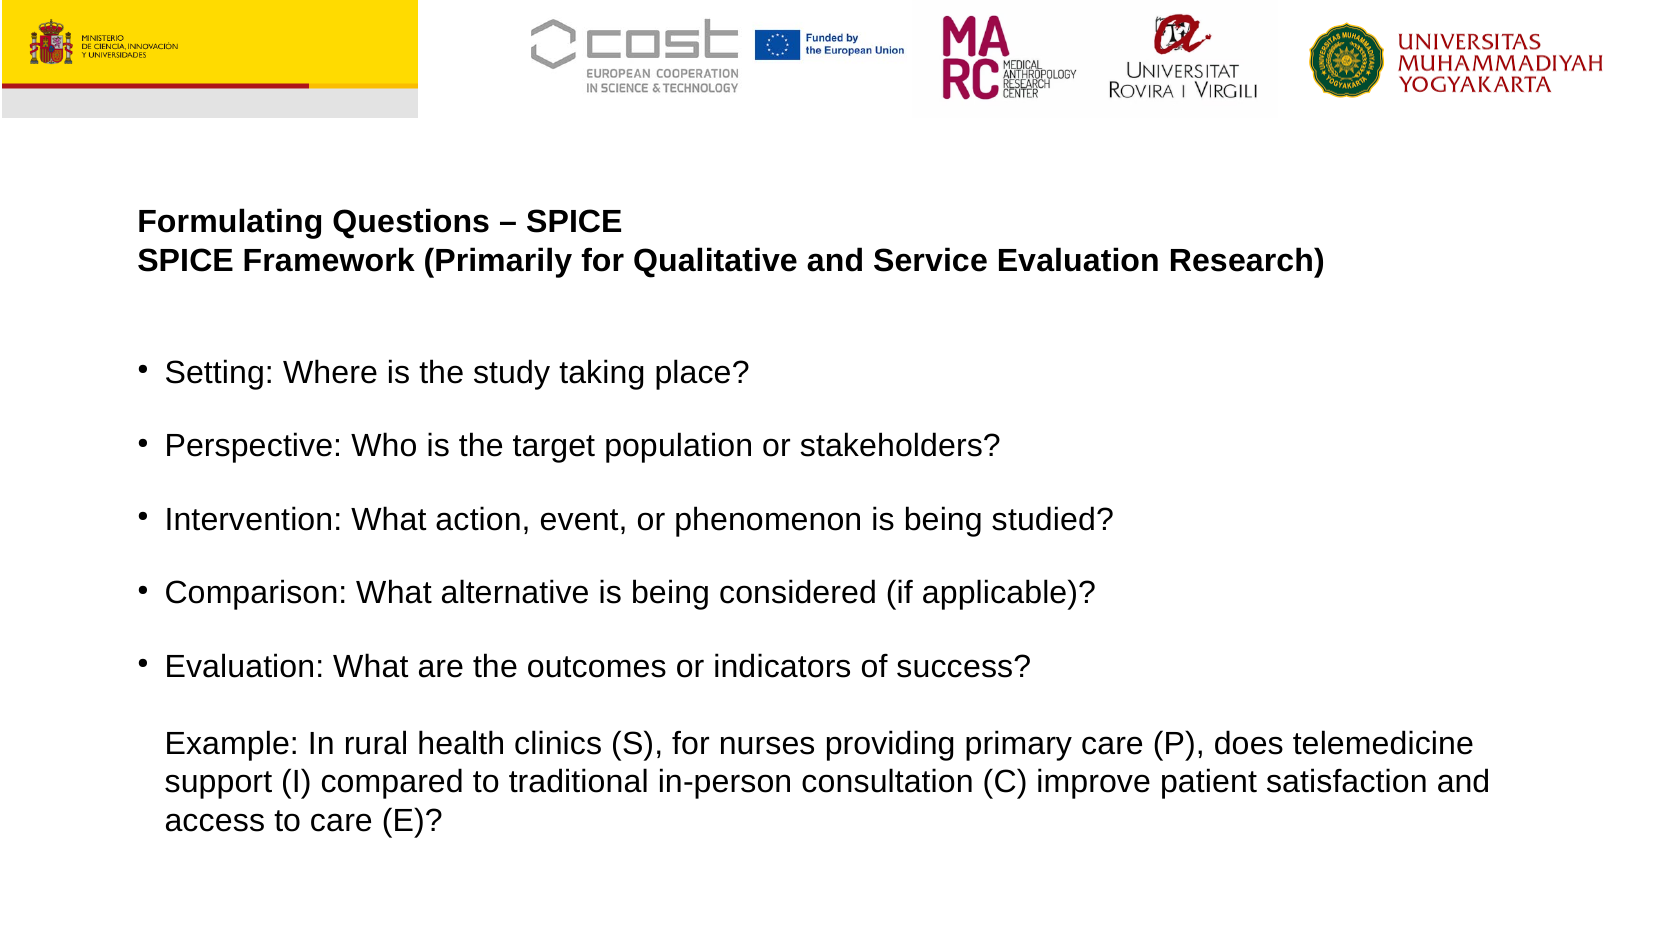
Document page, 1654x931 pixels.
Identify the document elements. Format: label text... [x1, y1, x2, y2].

picture [2, 0, 1278, 119]
picture [1302, 14, 1613, 112]
text_box Formulating Questions – SPICE SPICE Framework (Primarily for Qualitative and Service Evaluation Research) Setting: Where is the study taking place? Perspective: Who is the target population or stakeholders? Intervention: What action, event, or phenomenon is being studied? Comparison: What alternative is being considered (if applicable)? Evaluation: What are the outcomes or indicators of success? Example: In rural health clinics (S), for nurses providing primary care (P), does telemedicine support (I) compared to traditional in-person consultation (C) improve patient satisfaction and access to care (E)? [82, 200, 1552, 845]
